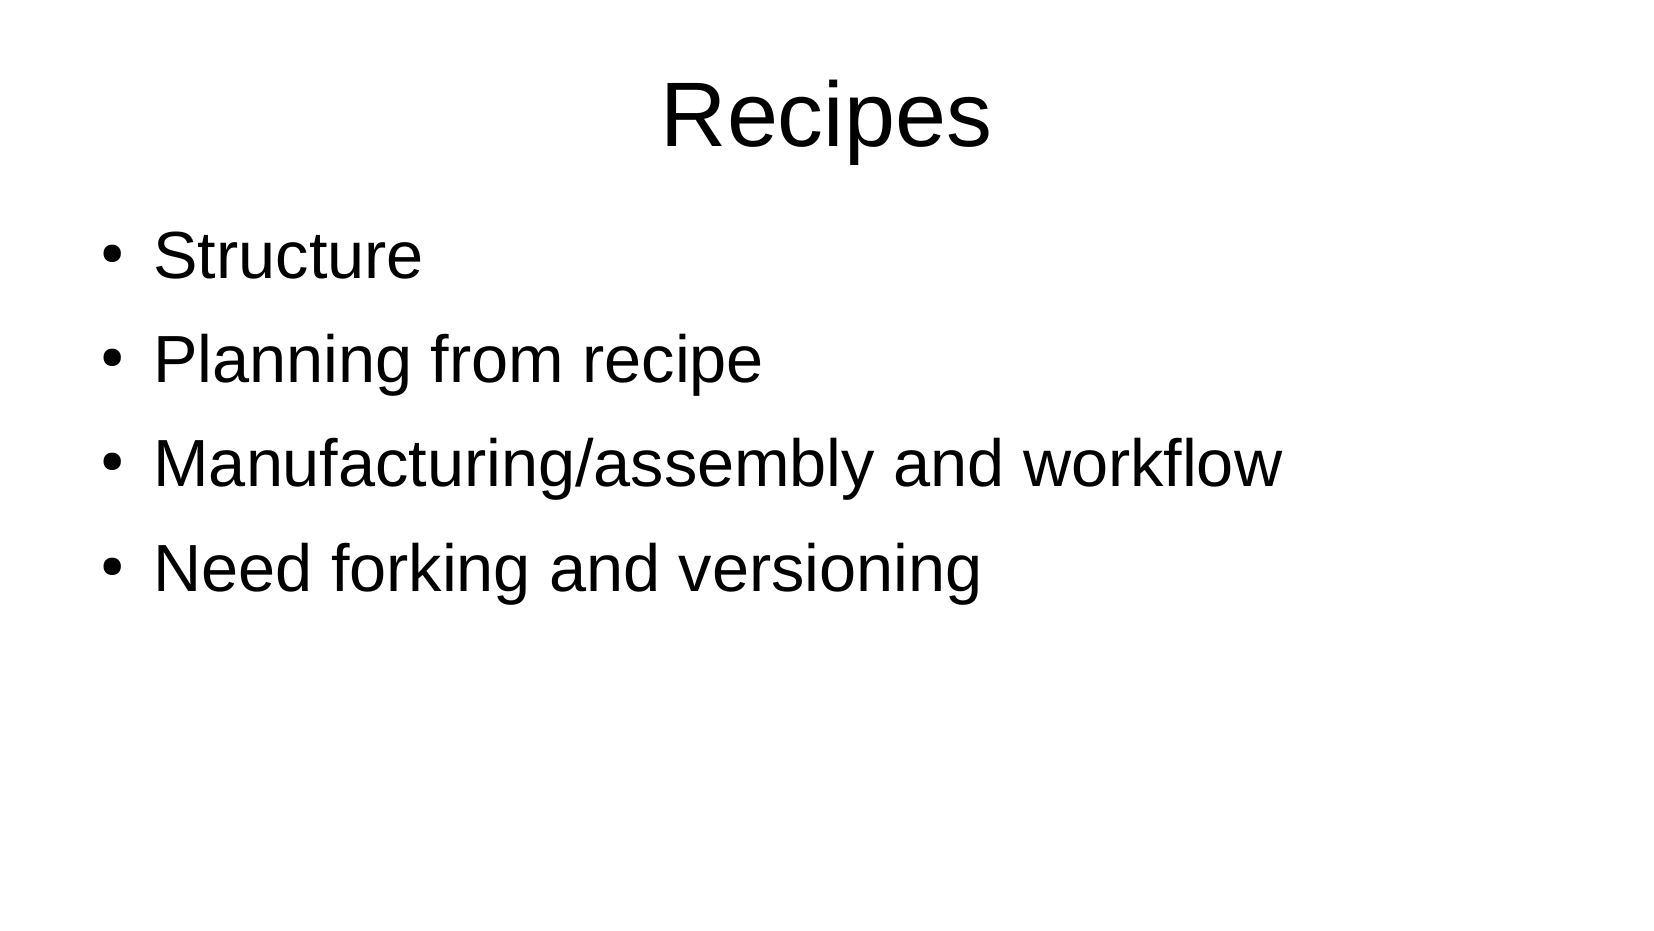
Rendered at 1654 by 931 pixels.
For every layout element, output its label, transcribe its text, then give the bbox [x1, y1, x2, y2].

title Recipes [82, 37, 1571, 193]
list Structure Planning from recipe Manufacturing/assembly and workflow Need forking and versioning [82, 217, 1571, 758]
